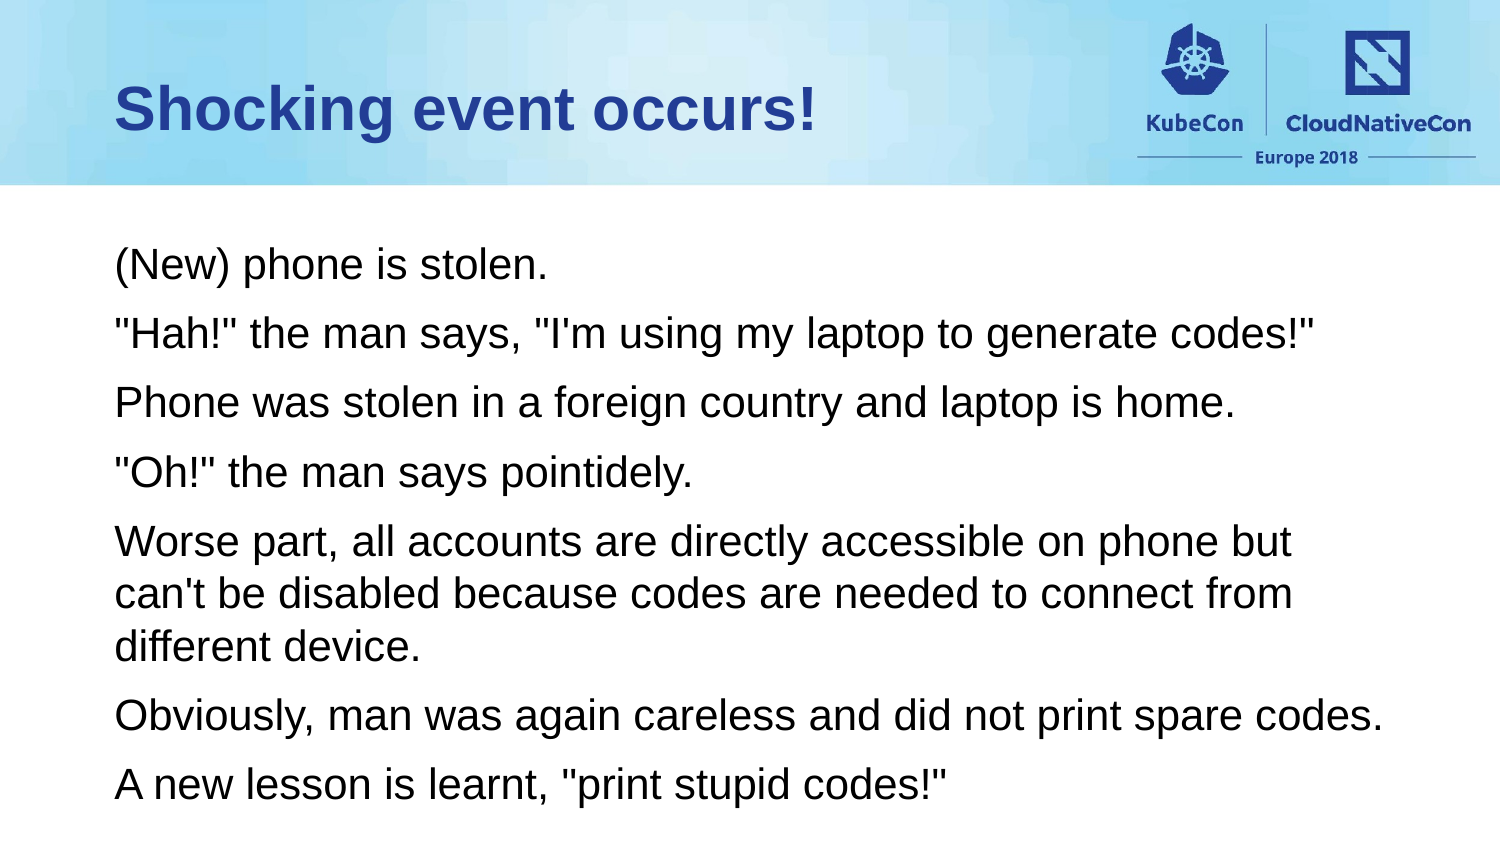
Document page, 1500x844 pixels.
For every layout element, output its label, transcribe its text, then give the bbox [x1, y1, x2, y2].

list (New) phone is stolen. "Hah!" the man says, "I'm using my laptop to generate codes!" Phone was stolen in a foreign country and laptop is home. "Oh!" the man says pointidely. Worse part, all accounts are directly accessible on phone but can't be disabled because codes are needed to connect from different device. Obviously, man was again careless and did not print spare codes. A new lesson is learnt, "print stupid codes!" [103, 224, 1397, 822]
title Shocking event occurs! [103, 23, 1397, 187]
picture [0, 0, 1500, 844]
